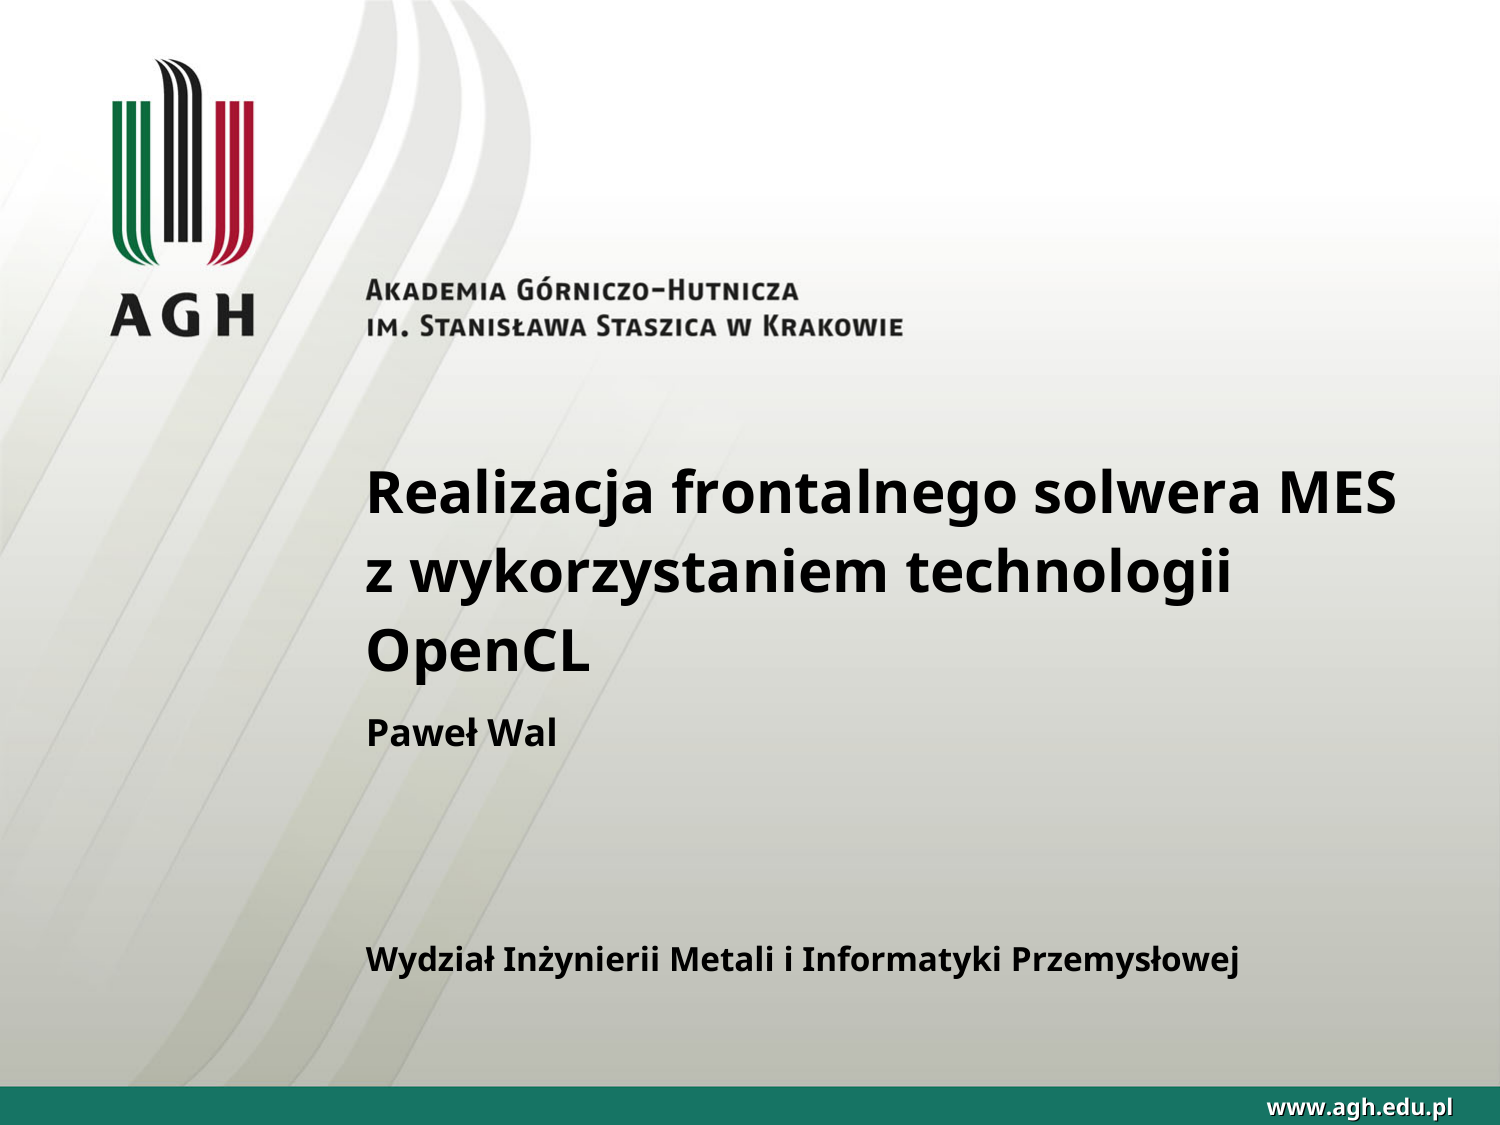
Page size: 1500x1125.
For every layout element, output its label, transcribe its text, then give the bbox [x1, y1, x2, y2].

text_box Wydział Inżynierii Metali i Informatyki Przemysłowej [365, 944, 1376, 1030]
text_box Paweł Wal [365, 704, 1376, 764]
picture [0, 0, 1500, 1125]
text_box www.agh.edu.pl [1251, 1084, 1500, 1125]
title Realizacja frontalnego solwera MES z wykorzystaniem technologii OpenCL [365, 445, 1412, 693]
